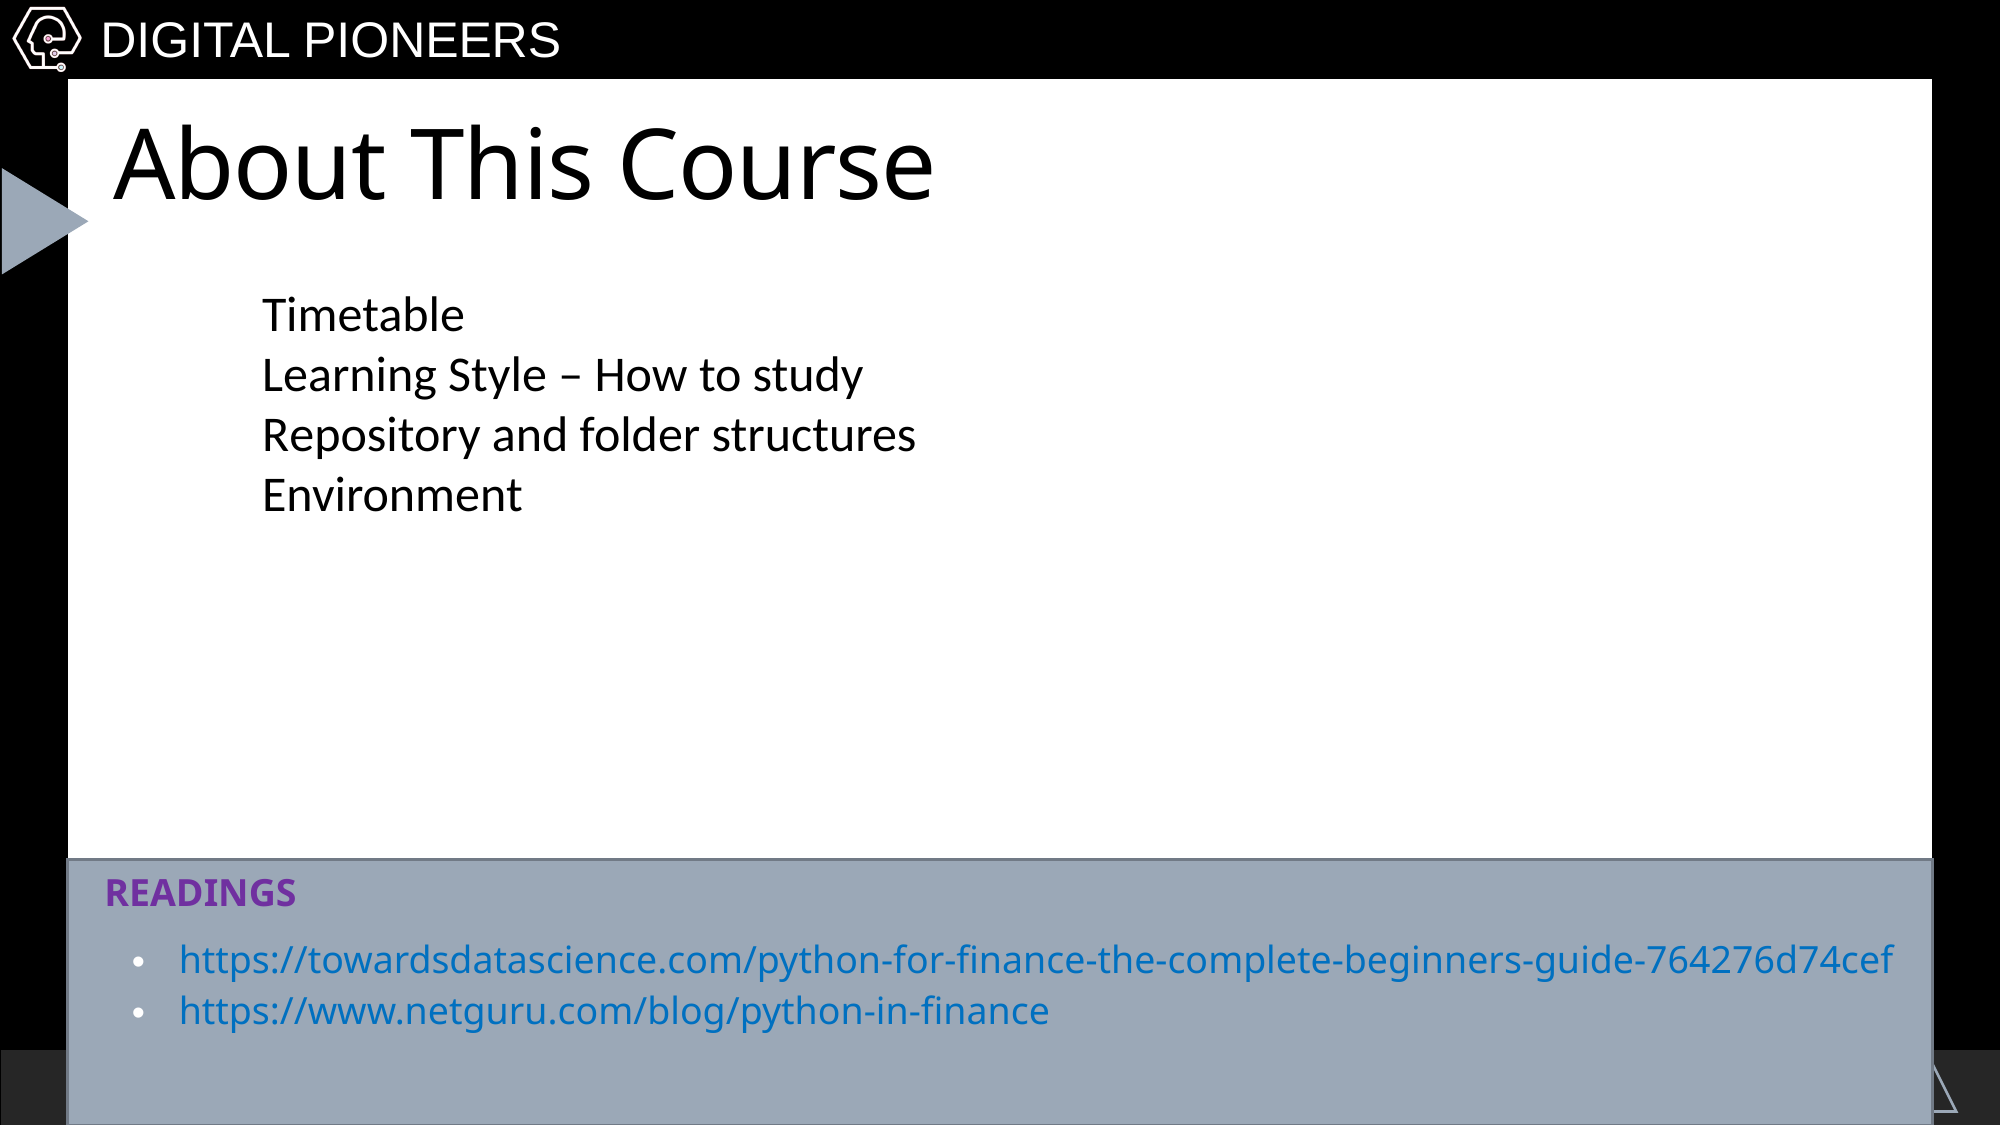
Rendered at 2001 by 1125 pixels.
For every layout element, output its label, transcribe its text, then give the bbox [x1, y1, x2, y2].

picture [7, 5, 85, 73]
text_box https://towardsdatascience.com/python-for-finance-the-complete-beginners-guide-764276d74cef https://www.netguru.com/blog/python-in-finance [116, 928, 1911, 1080]
text_box DIGITAL PIONEERS [85, 0, 596, 76]
text_box [68, 860, 1933, 1125]
text_box Timetable Learning Style – How to study Repository and folder structures Environment [190, 273, 1861, 638]
text_box READINGS [89, 861, 326, 922]
title About This Course [98, 93, 1813, 243]
